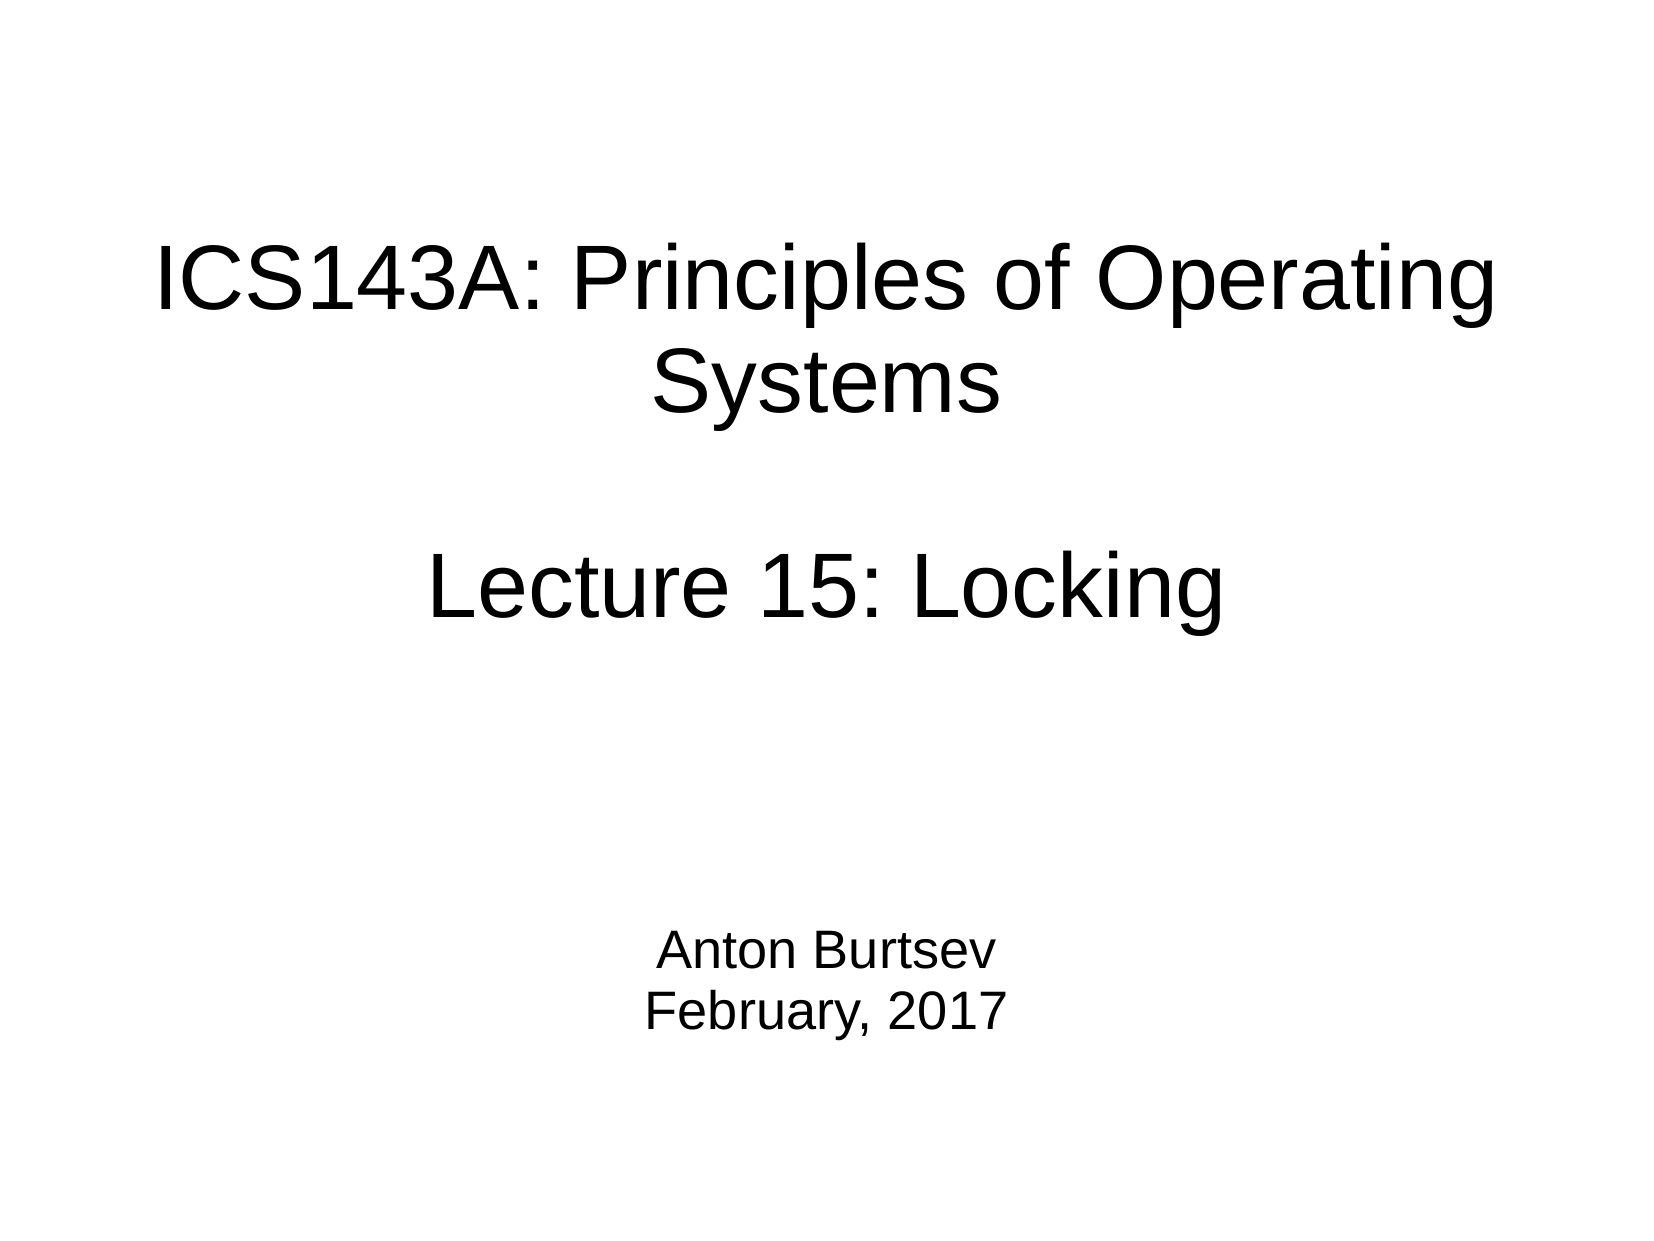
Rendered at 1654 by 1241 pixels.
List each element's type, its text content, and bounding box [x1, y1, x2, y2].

subtitle Anton Burtsev February, 2017 [82, 637, 1571, 1109]
title ICS143A: Principles of Operating Systems Lecture 15: Locking [82, 113, 1571, 637]
